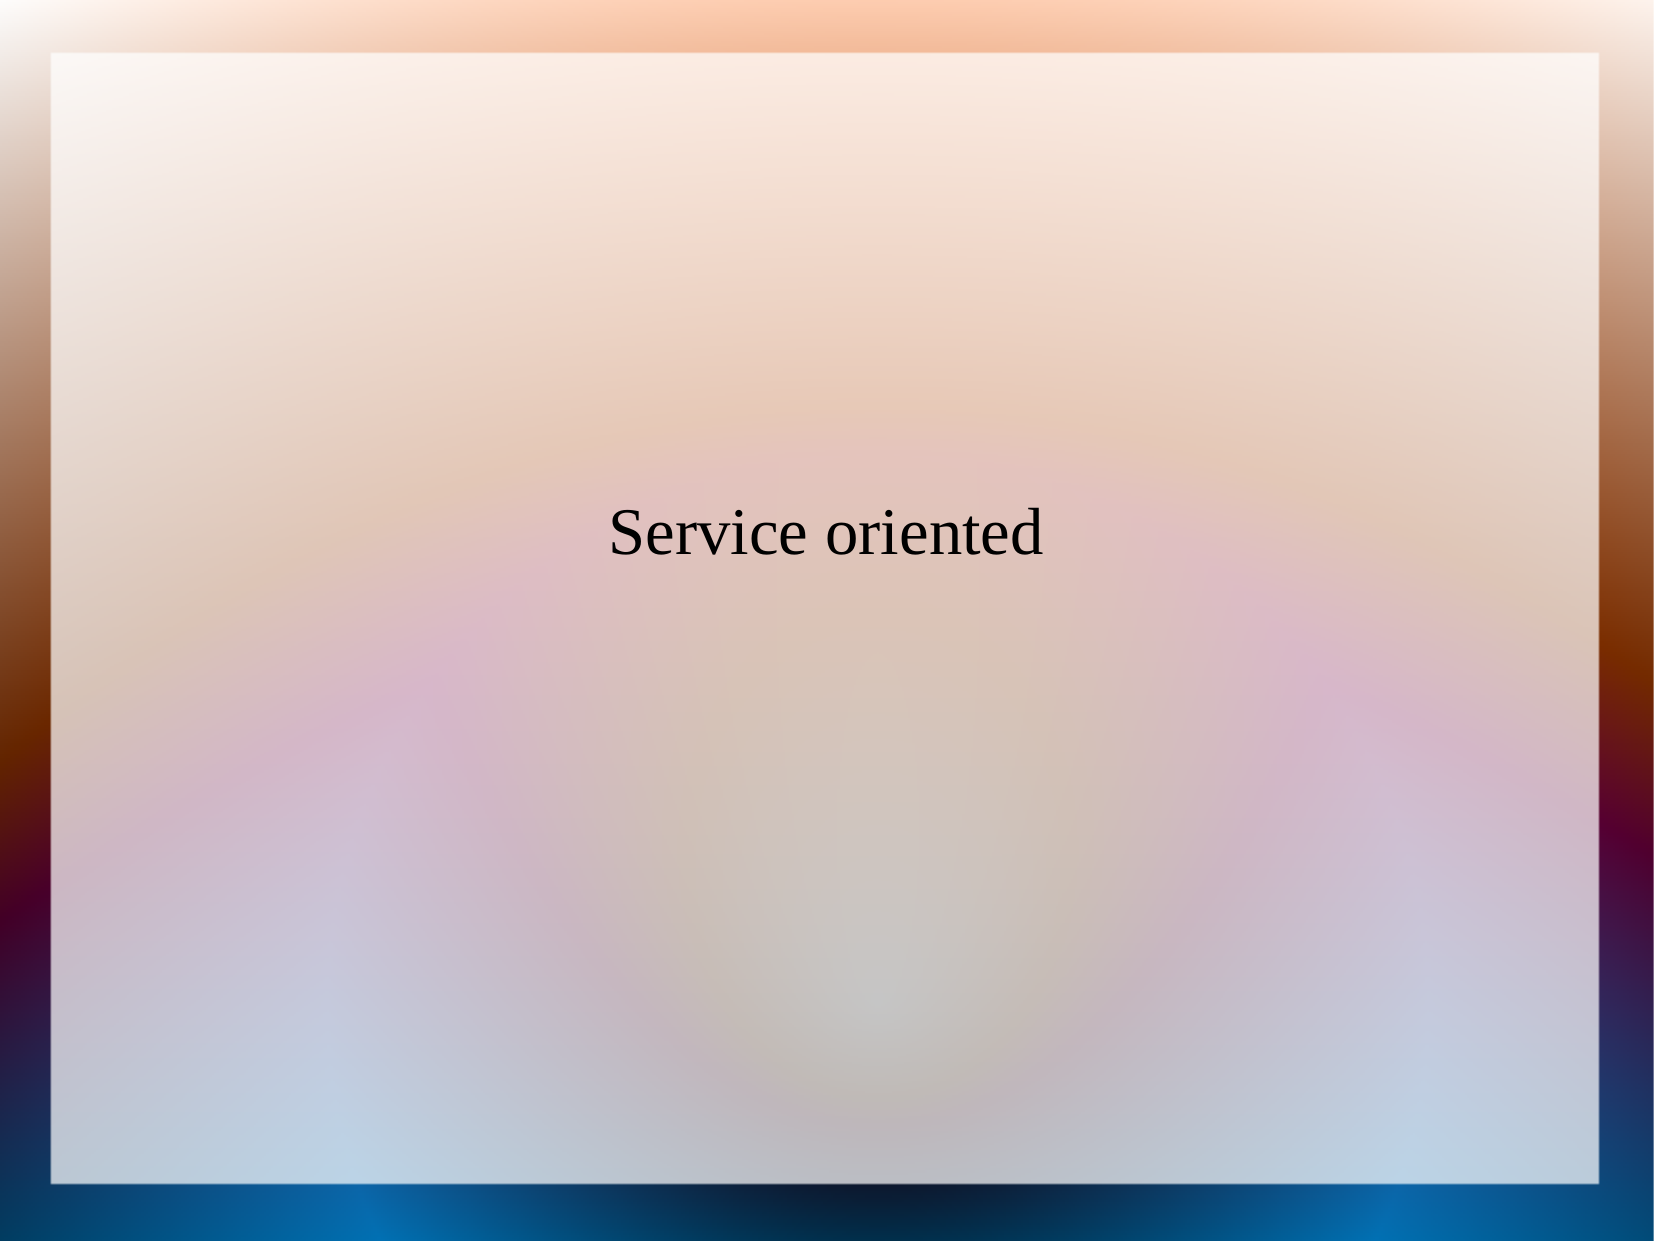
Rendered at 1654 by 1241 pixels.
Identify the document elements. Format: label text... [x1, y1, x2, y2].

picture [0, 0, 1654, 1241]
subtitle Service oriented [82, 55, 1571, 1010]
